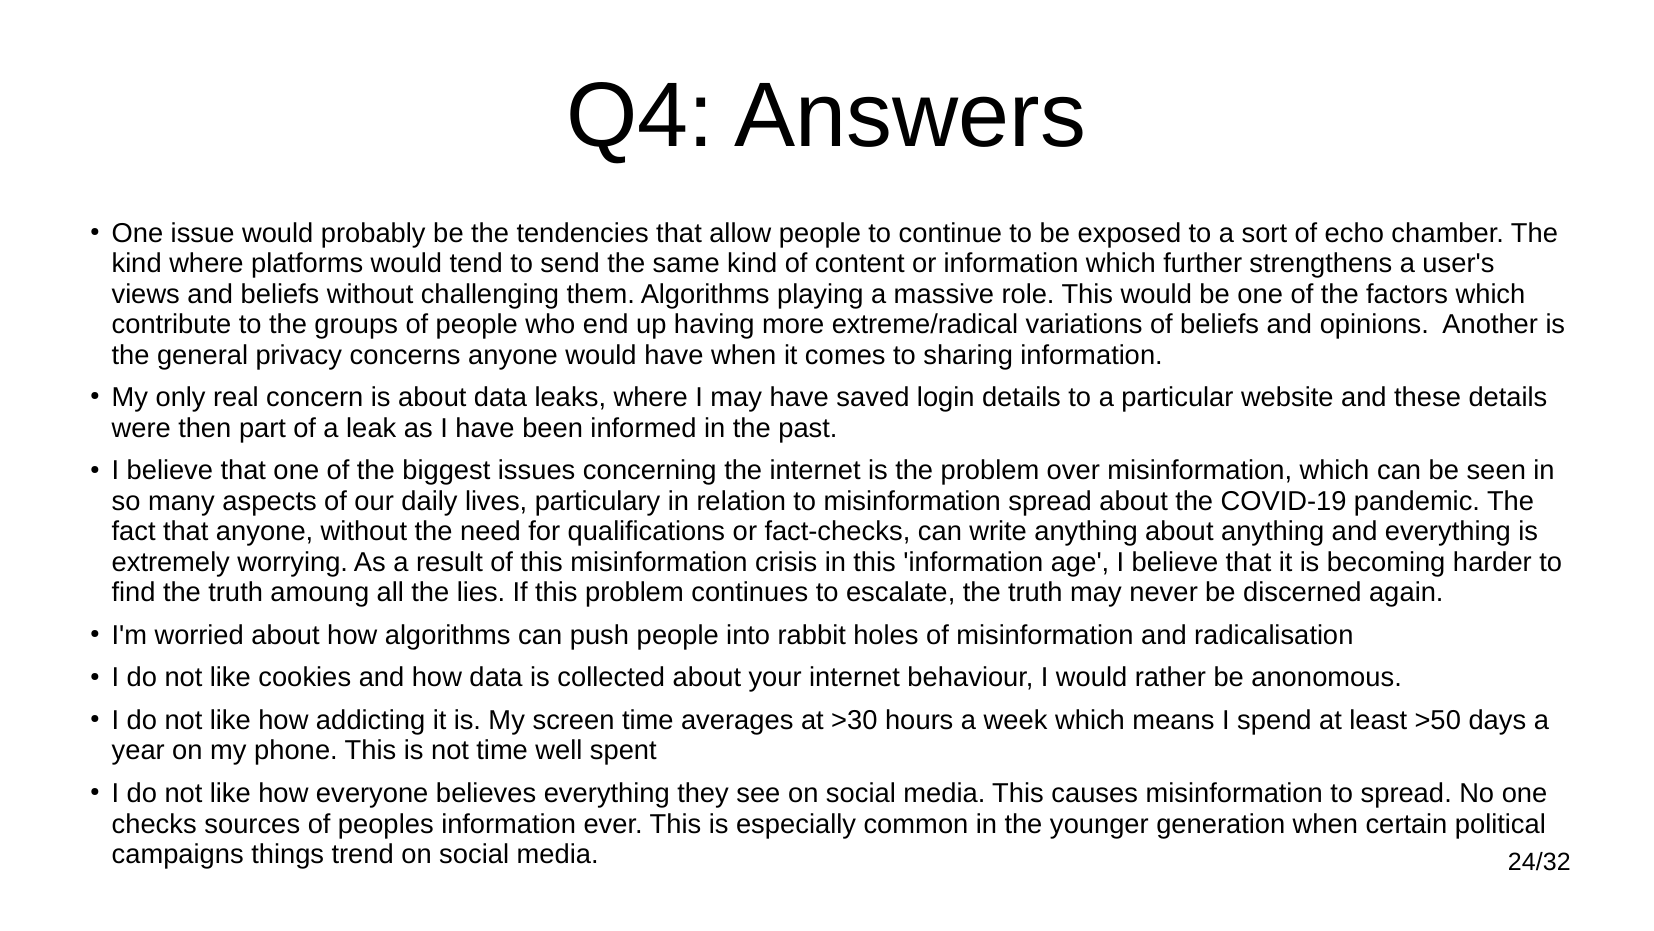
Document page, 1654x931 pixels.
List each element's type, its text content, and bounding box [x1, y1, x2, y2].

list One issue would probably be the tendencies that allow people to continue to be exposed to a sort of echo chamber. The kind where platforms would tend to send the same kind of content or information which further strengthens a user's views and beliefs without challenging them. Algorithms playing a massive role. This would be one of the factors which contribute to the groups of people who end up having more extreme/radical variations of beliefs and opinions. Another is the general privacy concerns anyone would have when it comes to sharing information. My only real concern is about data leaks, where I may have saved login details to a particular website and these details were then part of a leak as I have been informed in the past. I believe that one of the biggest issues concerning the internet is the problem over misinformation, which can be seen in so many aspects of our daily lives, particulary in relation to misinformation spread about the COVID-19 pandemic. The fact that anyone, without the need for qualifications or fact-checks, can write anything about anything and everything is extremely worrying. As a result of this misinformation crisis in this 'information age', I believe that it is becoming harder to find the truth amoung all the lies. If this problem continues to escalate, the truth may never be discerned again. I'm worried about how algorithms can push people into rabbit holes of misinformation and radicalisation I do not like cookies and how data is collected about your internet behaviour, I would rather be anonomous. I do not like how addicting it is. My screen time averages at >30 hours a week which means I spend at least >50 days a year on my phone. This is not time well spent I do not like how everyone believes everything they see on social media. This causes misinformation to spread. No one checks sources of peoples information ever. This is especially common in the younger generation when certain political campaigns things trend on social media. [82, 217, 1571, 886]
title Q4: Answers [82, 37, 1571, 193]
